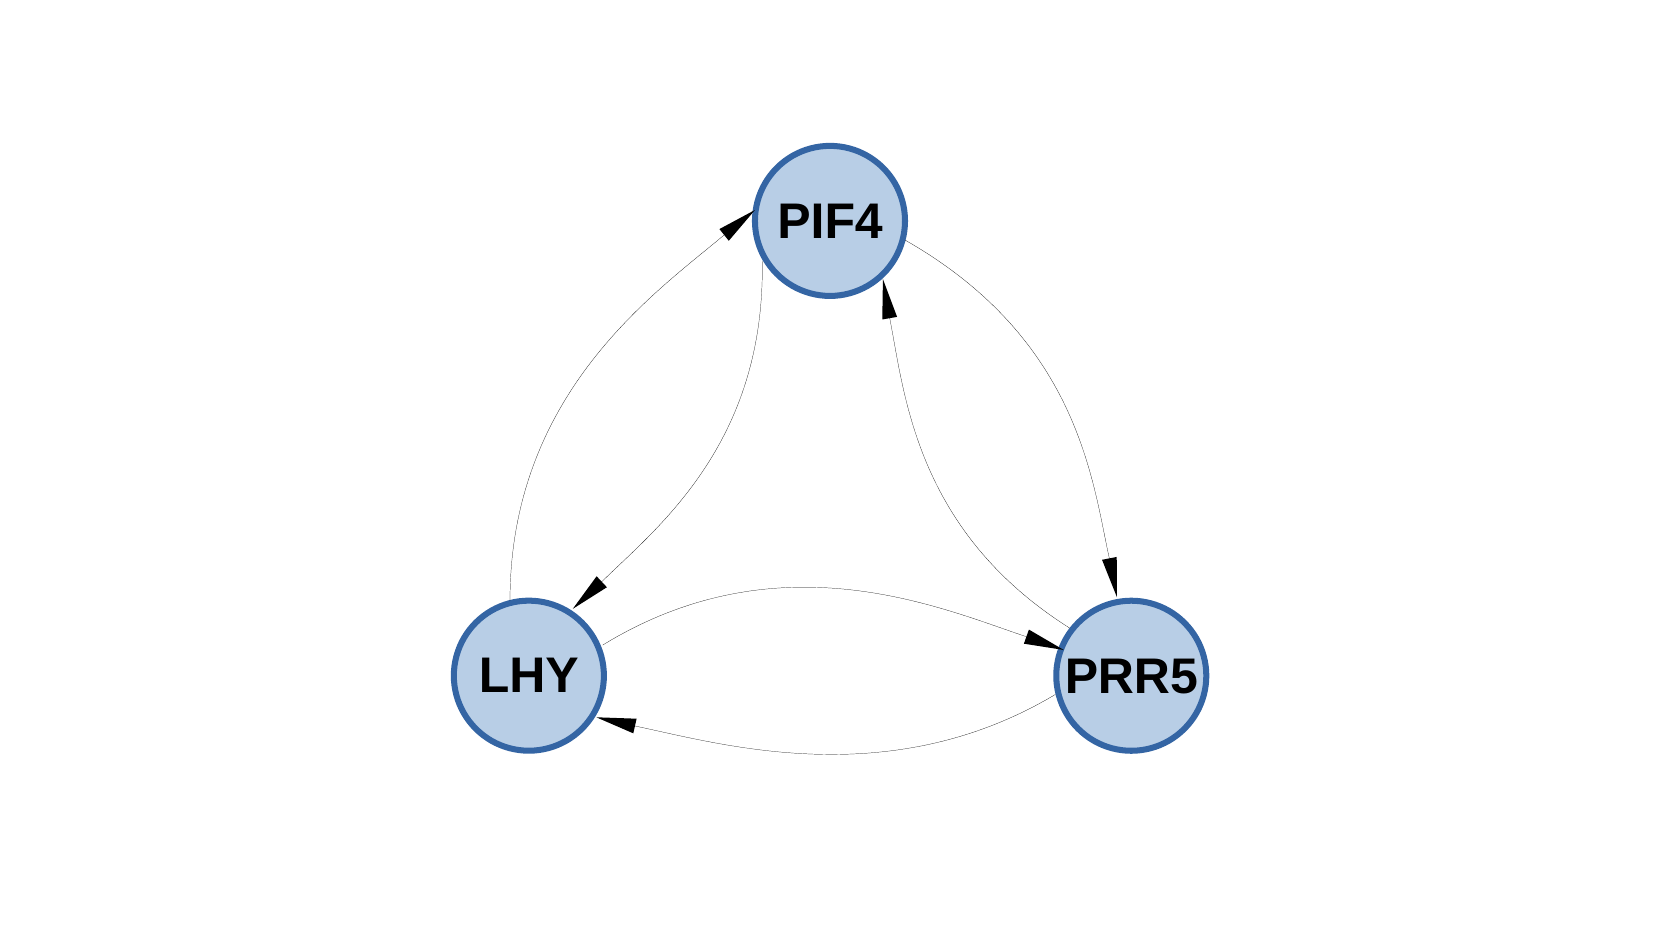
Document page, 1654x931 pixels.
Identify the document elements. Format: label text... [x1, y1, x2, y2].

text_box LHY [453, 600, 604, 751]
text_box PIF4 [754, 145, 906, 296]
text_box PRR5 [1056, 600, 1207, 751]
